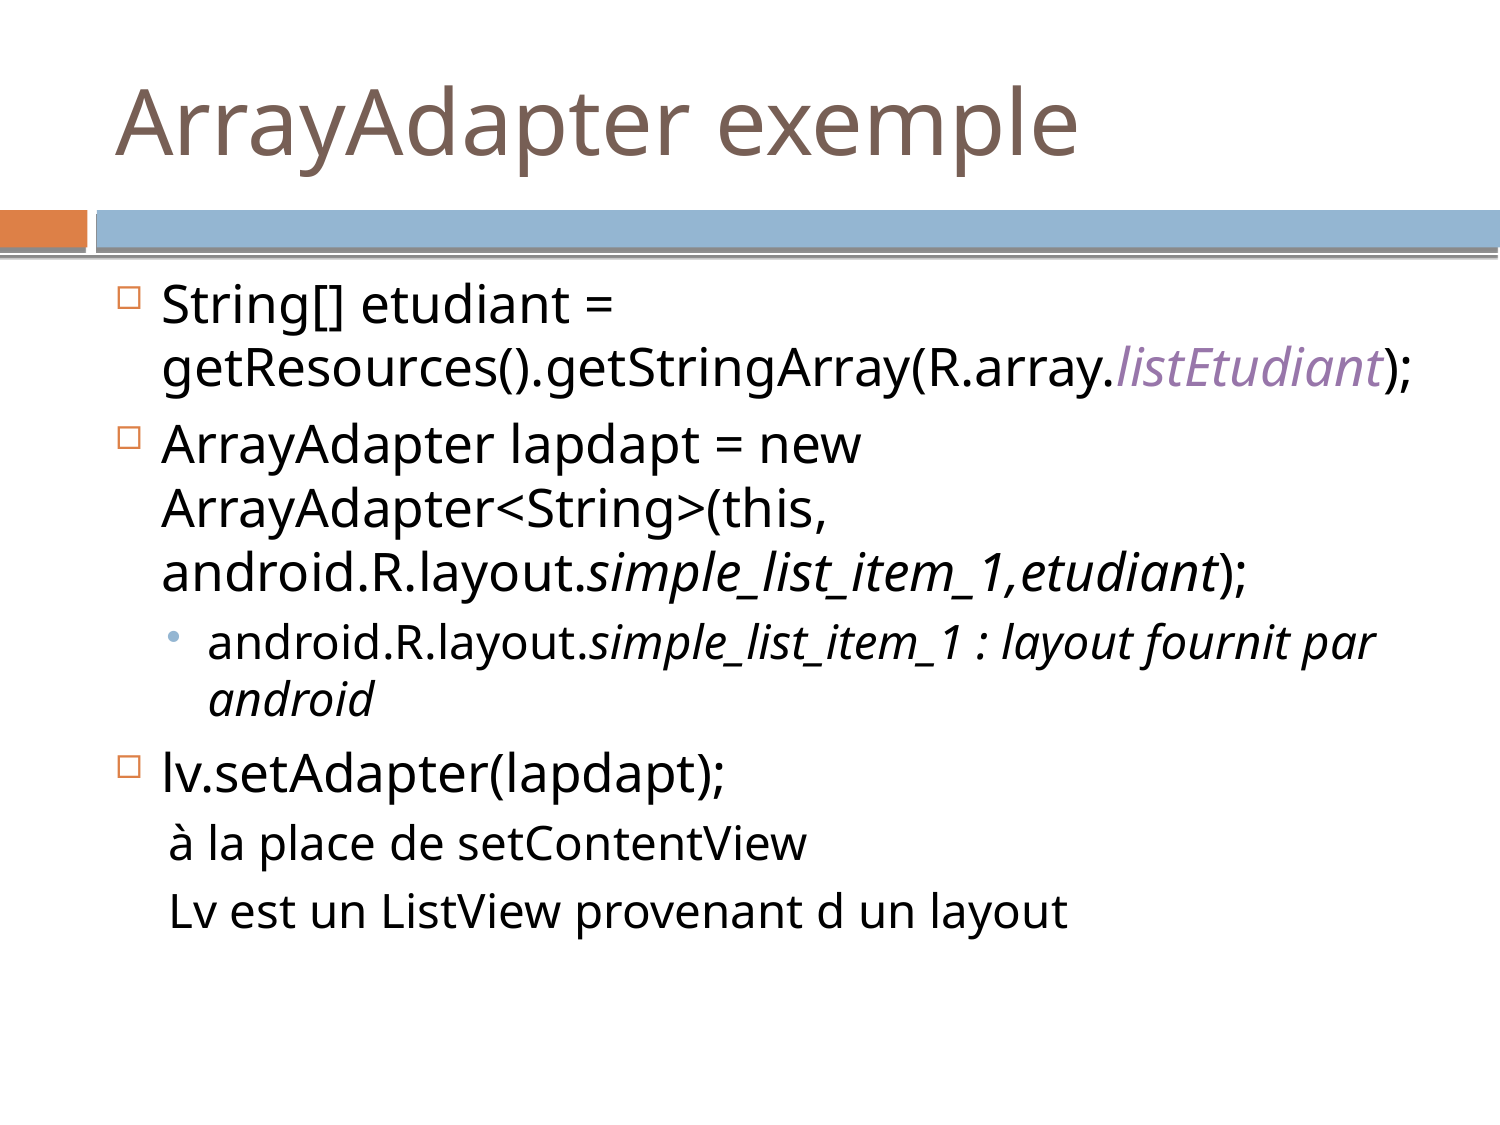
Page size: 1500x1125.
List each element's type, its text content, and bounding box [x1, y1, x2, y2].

title ArrayAdapter exemple [100, 37, 1438, 200]
list String[] etudiant = getResources().getStringArray(R.array.listEtudiant); ArrayAdapter lapdapt = new ArrayAdapter<String>(this, android.R.layout.simple_list_item_1,etudiant); android.R.layout.simple_list_item_1 : layout fournit par android lv.setAdapter(lapdapt); à la place de setContentView Lv est un ListView provenant d un layout [100, 262, 1438, 1000]
